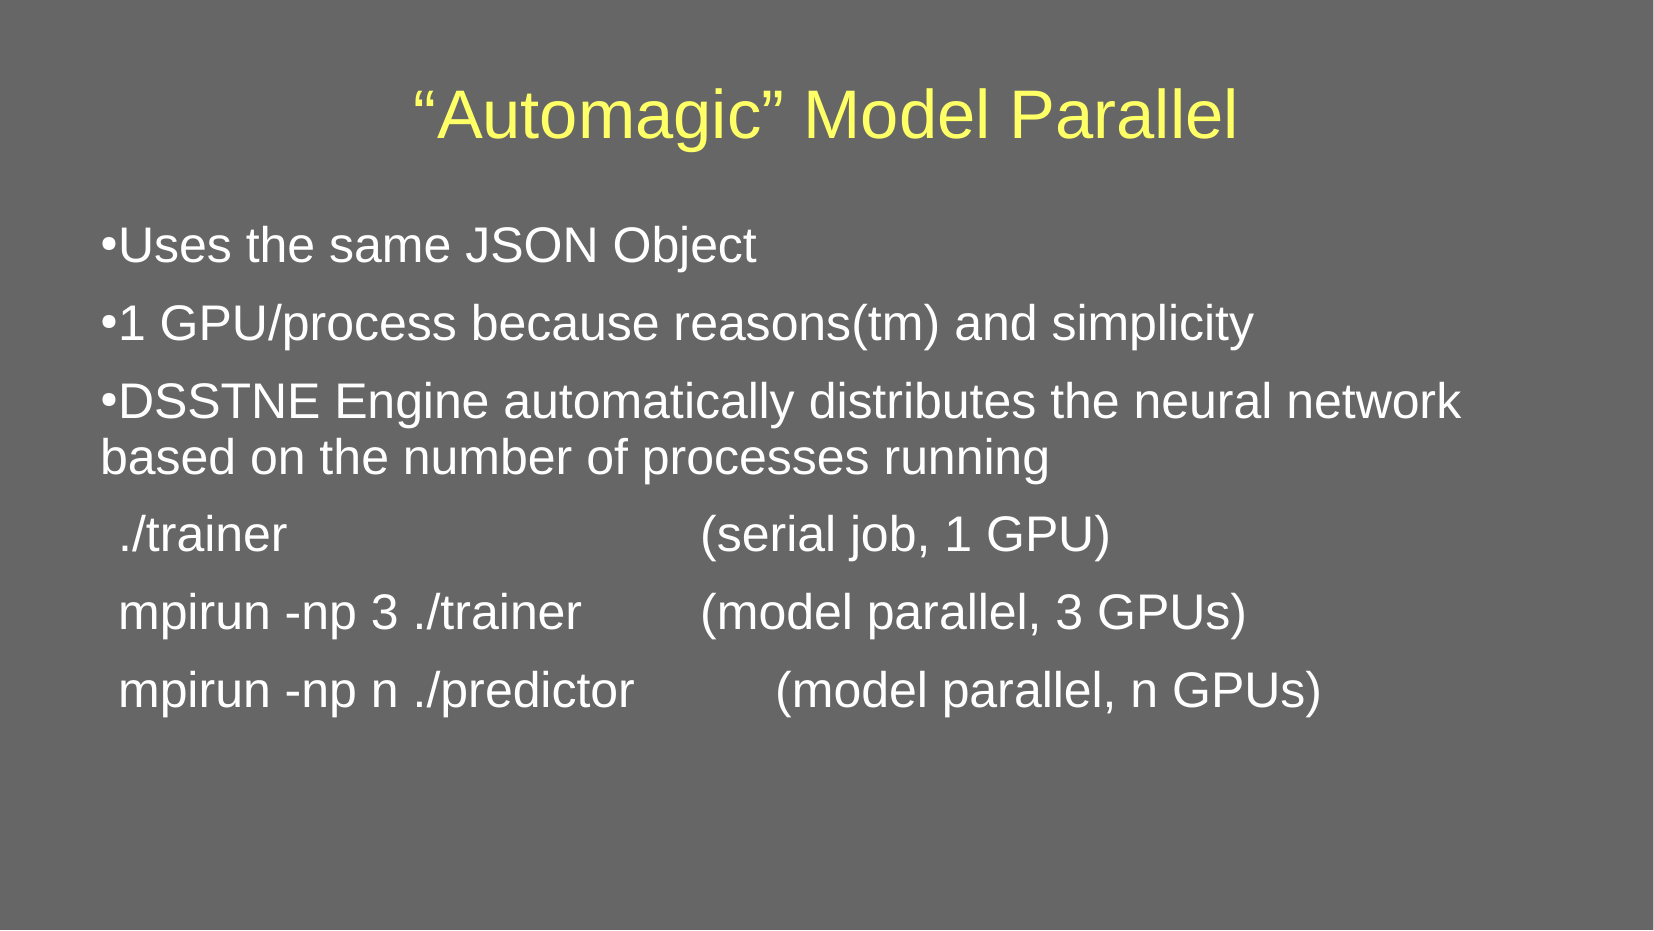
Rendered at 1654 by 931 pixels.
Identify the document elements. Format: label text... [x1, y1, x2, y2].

title “Automagic” Model Parallel [82, 36, 1571, 193]
list Uses the same JSON Object 1 GPU/process because reasons(tm) and simplicity DSSTNE Engine automatically distributes the neural network based on the number of processes running ./trainer (serial job, 1 GPU) mpirun -np 3 ./trainer (model parallel, 3 GPUs) mpirun -np n ./predictor (model parallel, n GPUs) [82, 217, 1571, 757]
